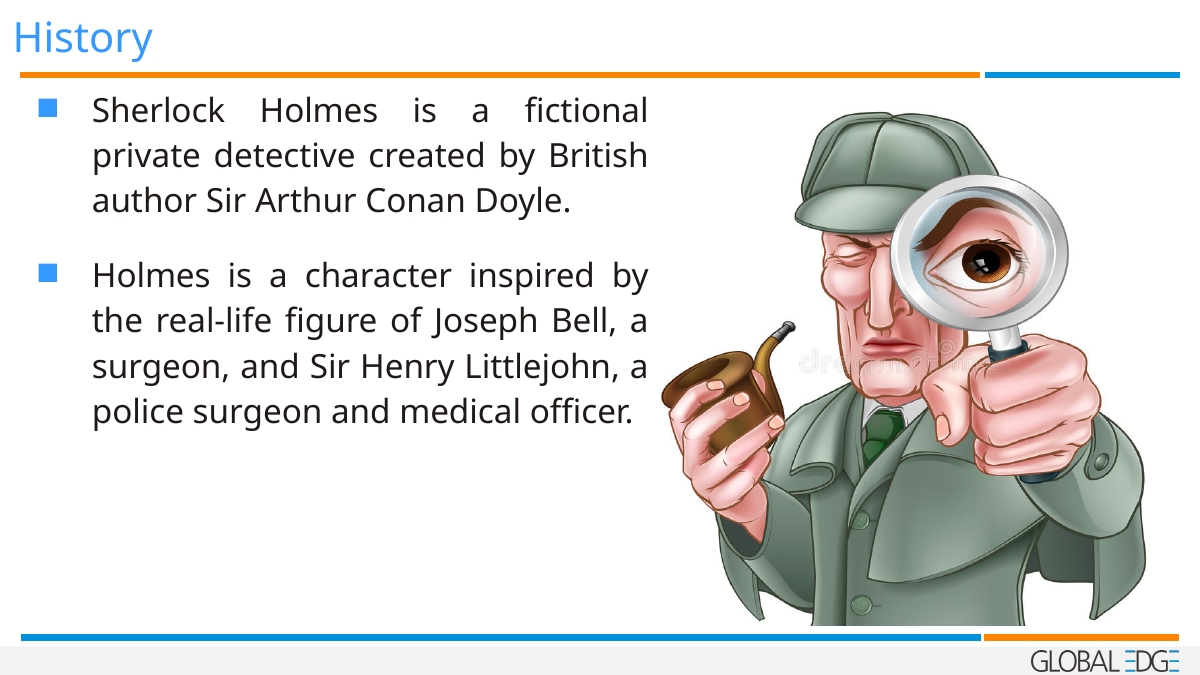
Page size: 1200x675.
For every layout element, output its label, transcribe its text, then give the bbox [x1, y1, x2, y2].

list Sherlock Holmes is a fictional private detective created by British author Sir Arthur Conan Doyle. Holmes is a character inspired by the real-life figure of Joseph Bell, a surgeon, and Sir Henry Littlejohn, a police surgeon and medical officer. [21, 86, 650, 615]
picture [1031, 650, 1179, 672]
picture [637, 86, 1170, 626]
title History [12, 9, 1088, 63]
